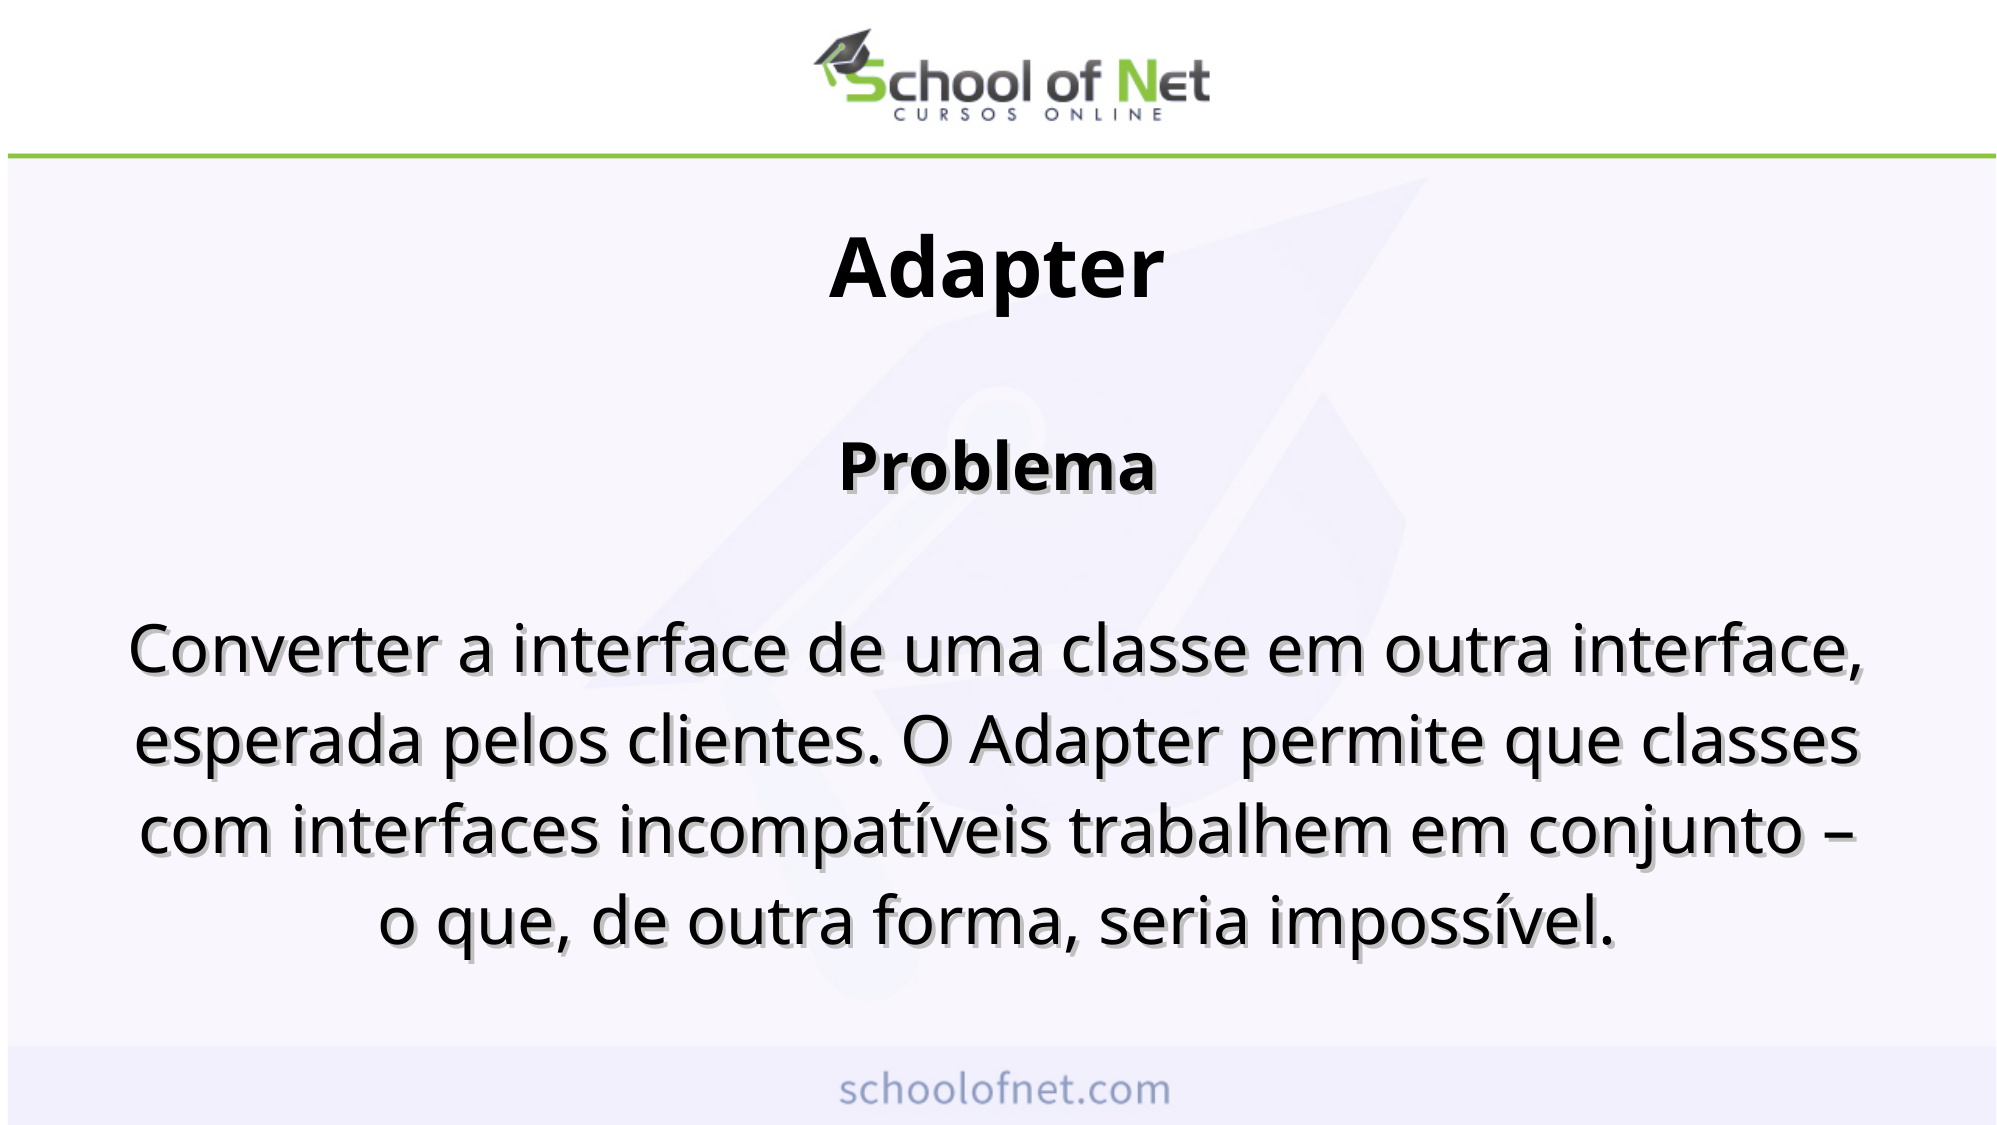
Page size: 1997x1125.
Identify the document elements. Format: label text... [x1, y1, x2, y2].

title Adapter [99, 171, 1897, 360]
subtitle Problema Converter a interface de uma classe em outra interface, esperada pelos clientes. O Adapter permite que classes com interfaces incompatíveis trabalhem em conjunto – o que, de outra forma, seria impossível. [99, 377, 1897, 1006]
picture [7, 5, 1997, 1125]
